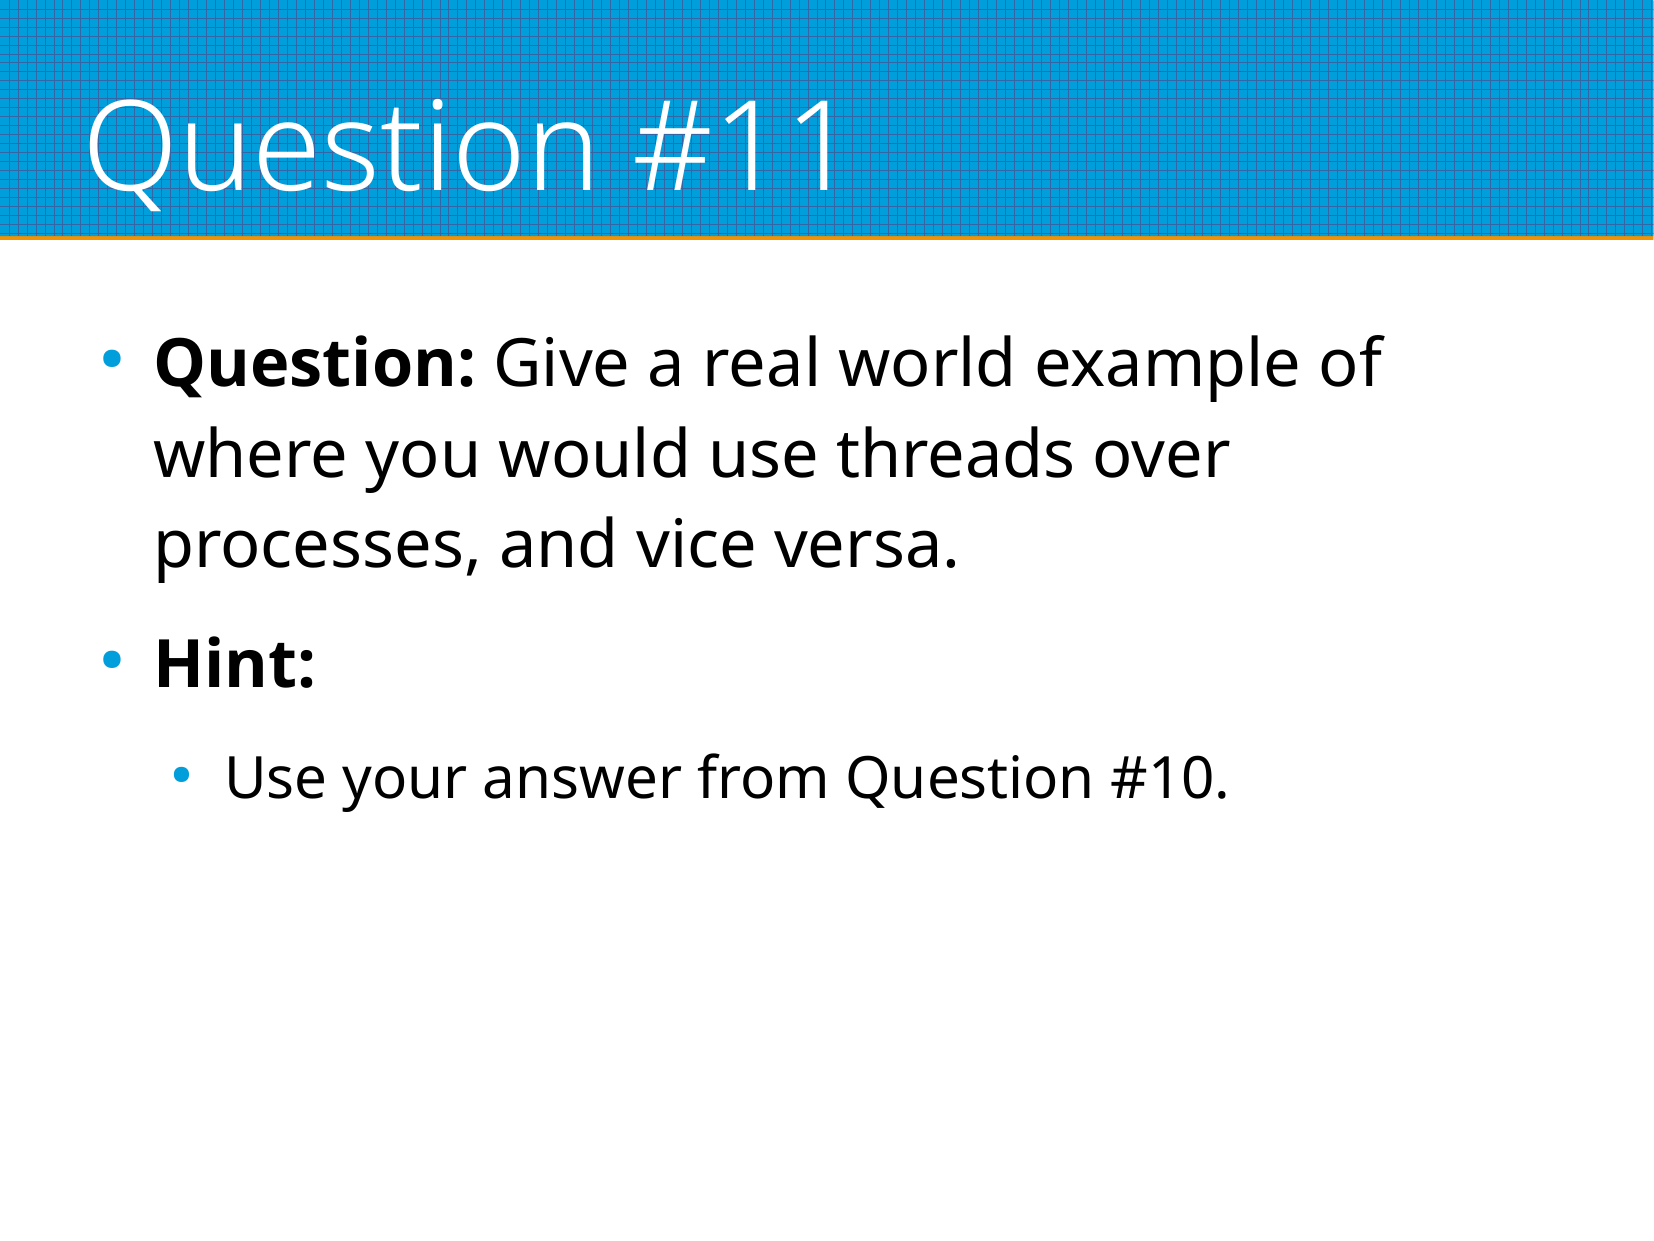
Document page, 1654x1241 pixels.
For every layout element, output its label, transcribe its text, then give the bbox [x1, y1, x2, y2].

list Question: Give a real world example of where you would use threads over processes, and vice versa. Hint: Use your answer from Question #10. [82, 314, 1563, 1063]
title Question #11 [82, 19, 1571, 227]
